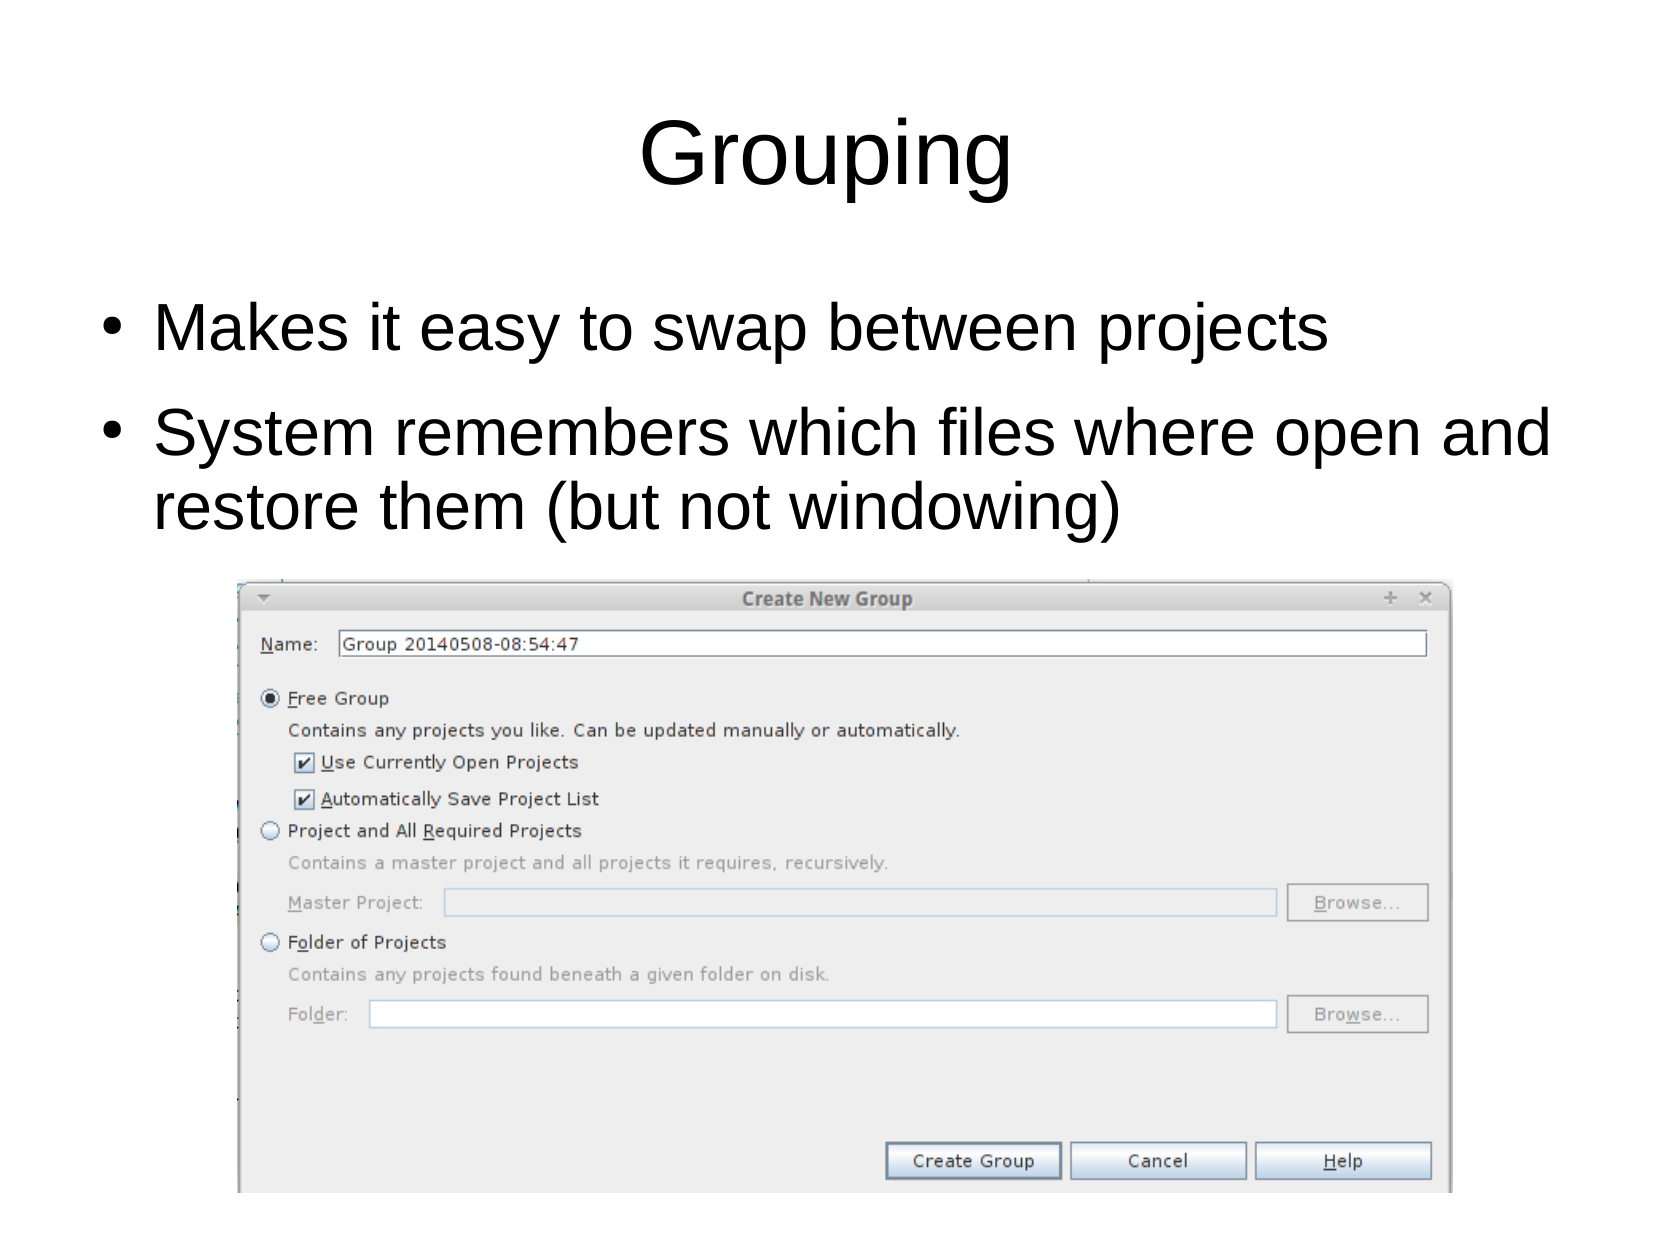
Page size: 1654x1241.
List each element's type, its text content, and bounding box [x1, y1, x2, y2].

list Makes it easy to swap between projects System remembers which files where open and restore them (but not windowing) [82, 290, 1571, 1010]
picture [237, 579, 1453, 1193]
title Grouping [82, 49, 1571, 257]
